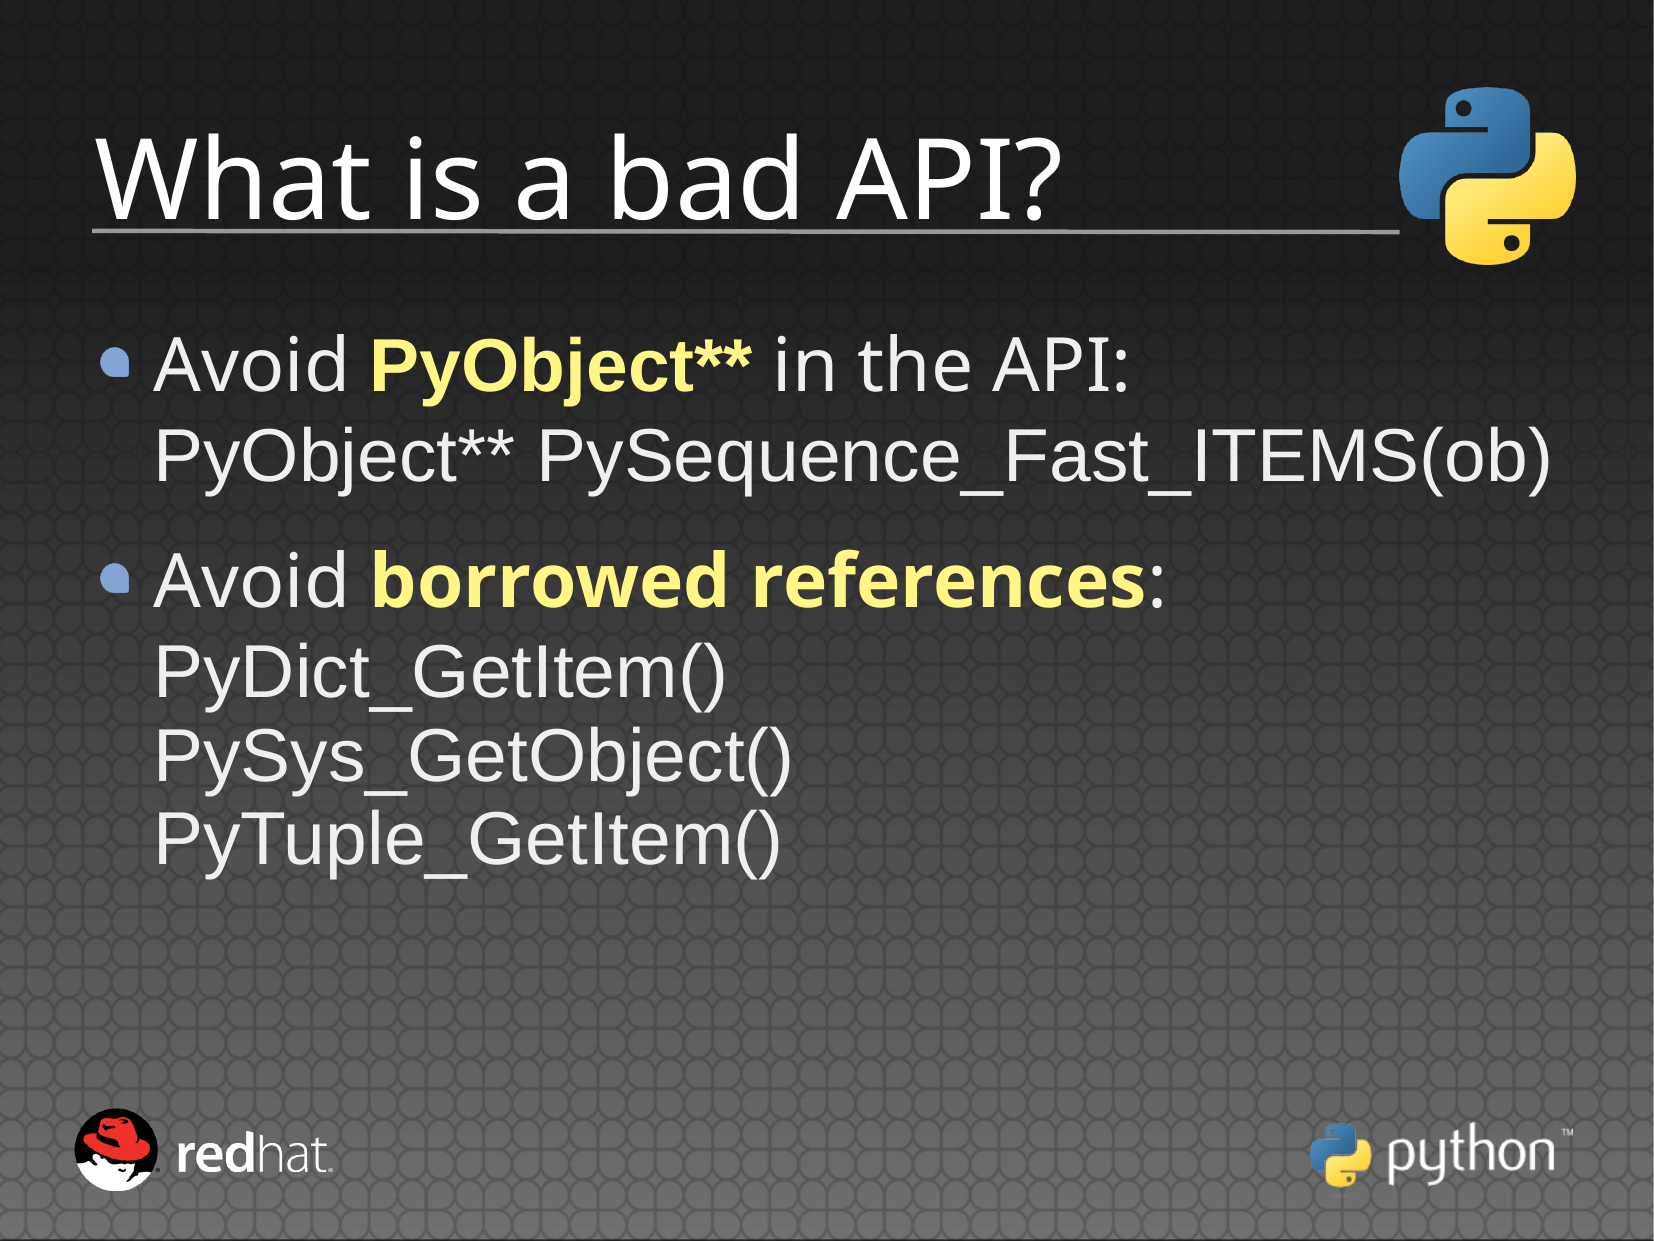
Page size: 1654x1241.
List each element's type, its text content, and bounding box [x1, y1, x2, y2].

list Avoid PyObject** in the API: PyObject** PySequence_Fast_ITEMS(ob) Avoid borrowed references: PyDict_GetItem() PySys_GetObject() PyTuple_GetItem() [82, 311, 1571, 1051]
title What is a bad API? [94, 100, 1426, 251]
picture [0, 0, 1654, 1241]
